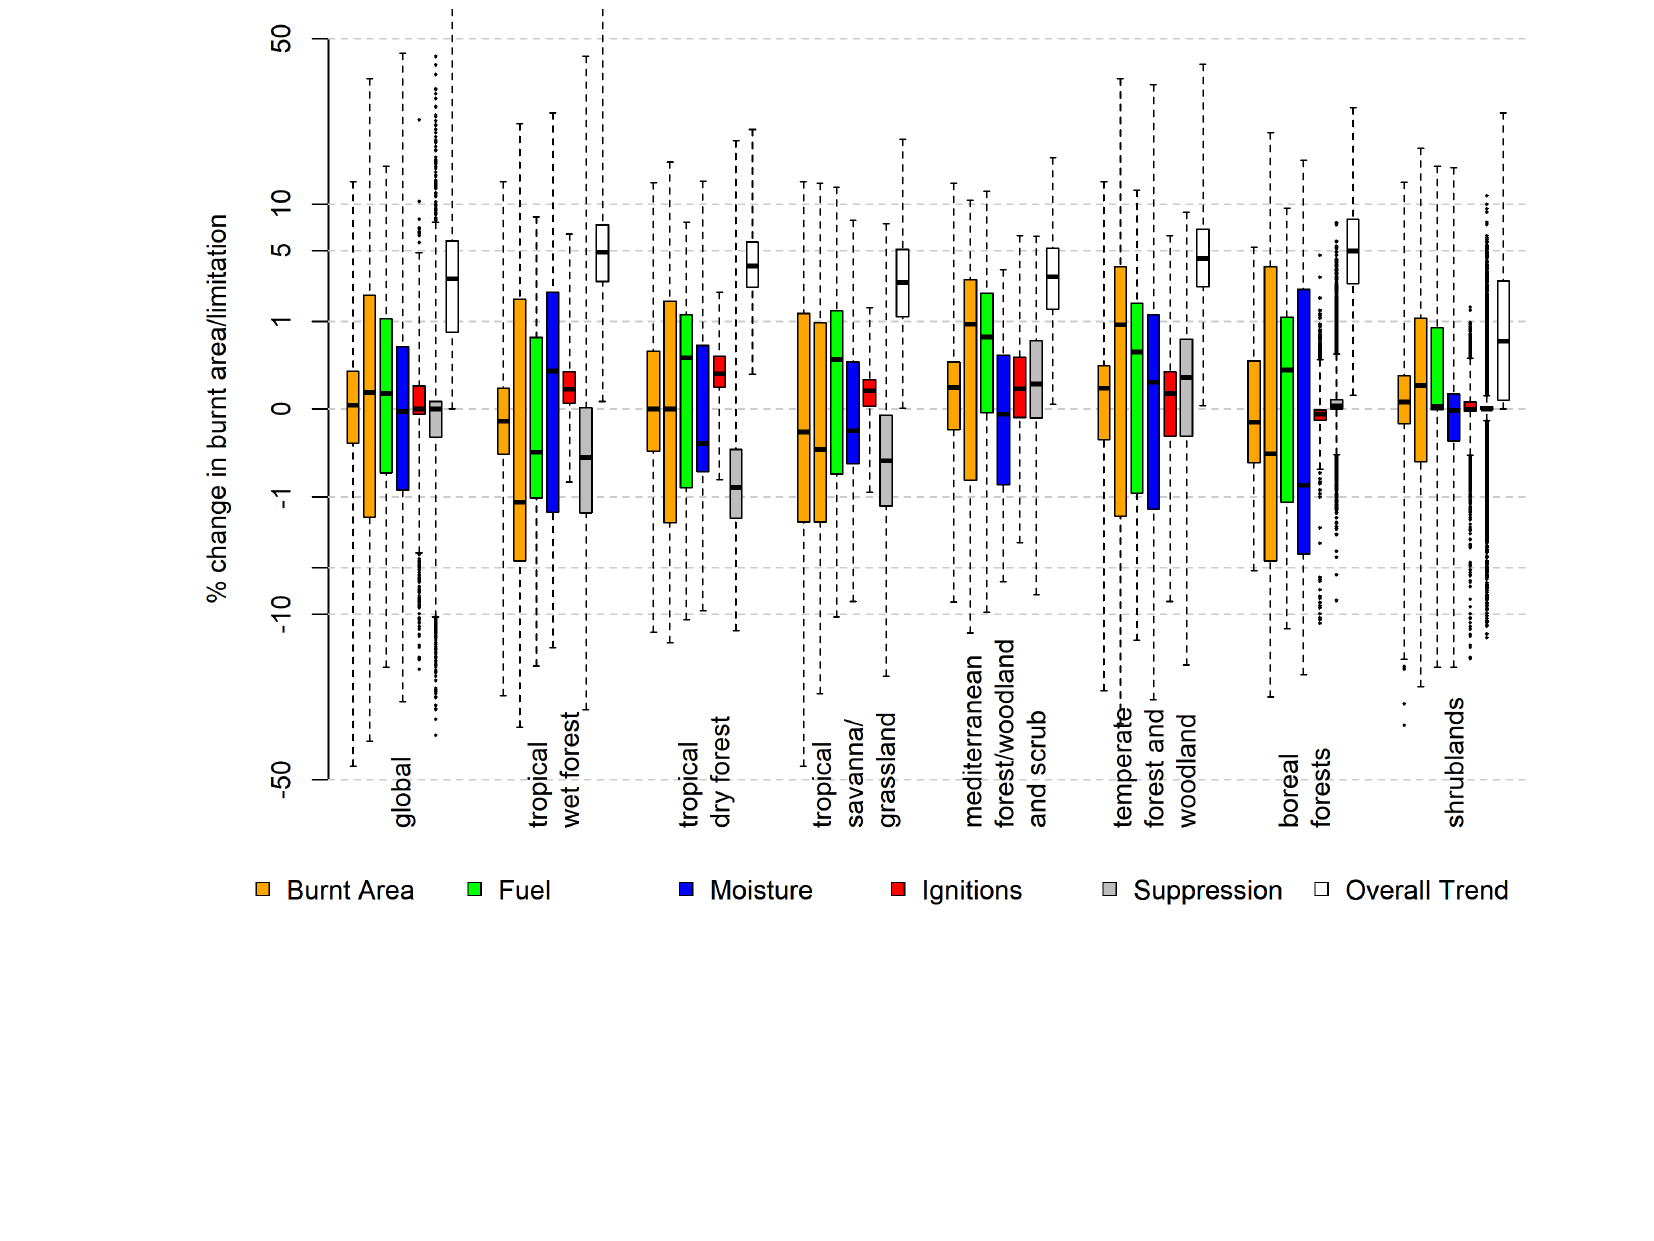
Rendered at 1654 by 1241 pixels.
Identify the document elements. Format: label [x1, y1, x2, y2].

picture [200, 9, 1560, 969]
